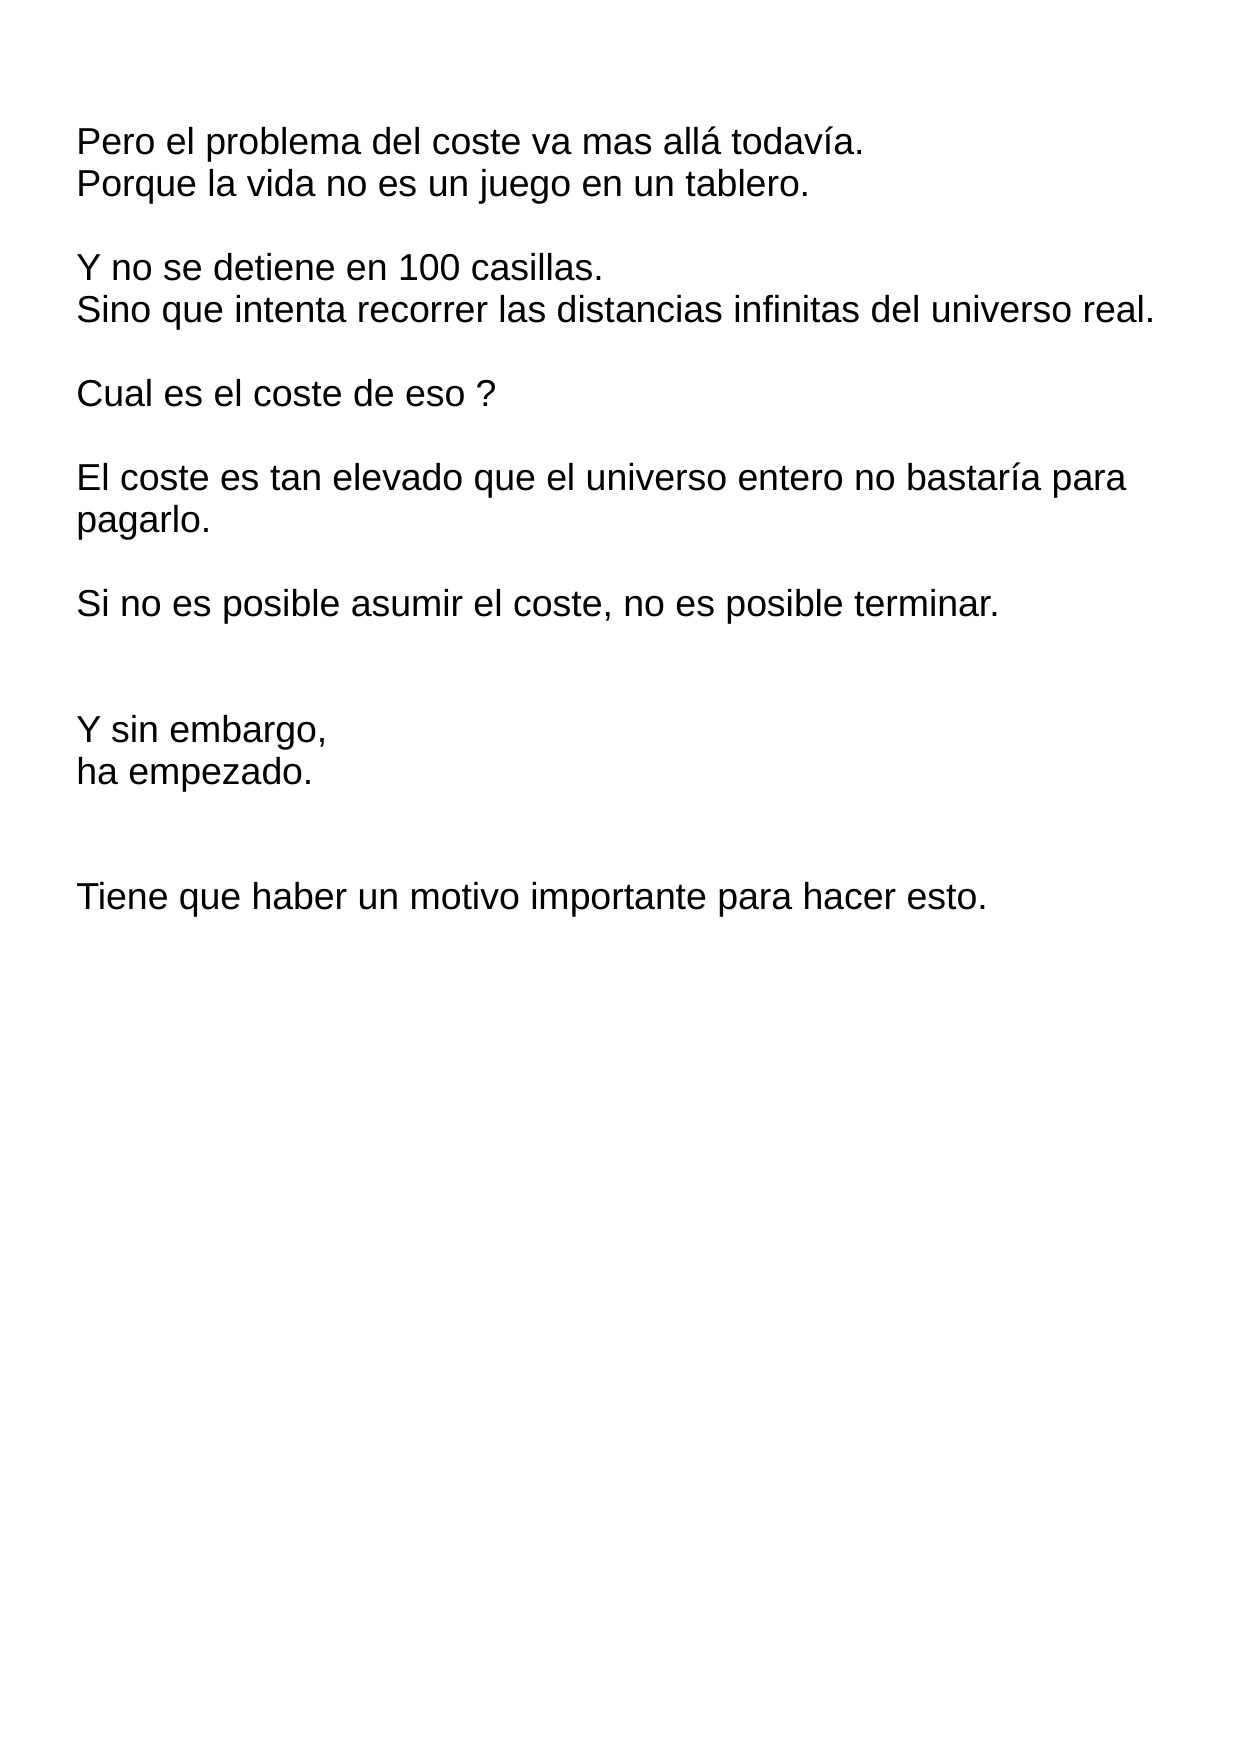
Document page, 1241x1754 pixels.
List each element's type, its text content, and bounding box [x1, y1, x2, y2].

text_box Pero el problema del coste va mas allá todavía. Porque la vida no es un juego en un tablero. Y no se detiene en 100 casillas. Sino que intenta recorrer las distancias infinitas del universo real. Cual es el coste de eso ? El coste es tan elevado que el universo entero no bastaría para pagarlo. Si no es posible asumir el coste, no es posible terminar. Y sin embargo, ha empezado. Tiene que haber un motivo importante para hacer esto. [61, 70, 1193, 1472]
